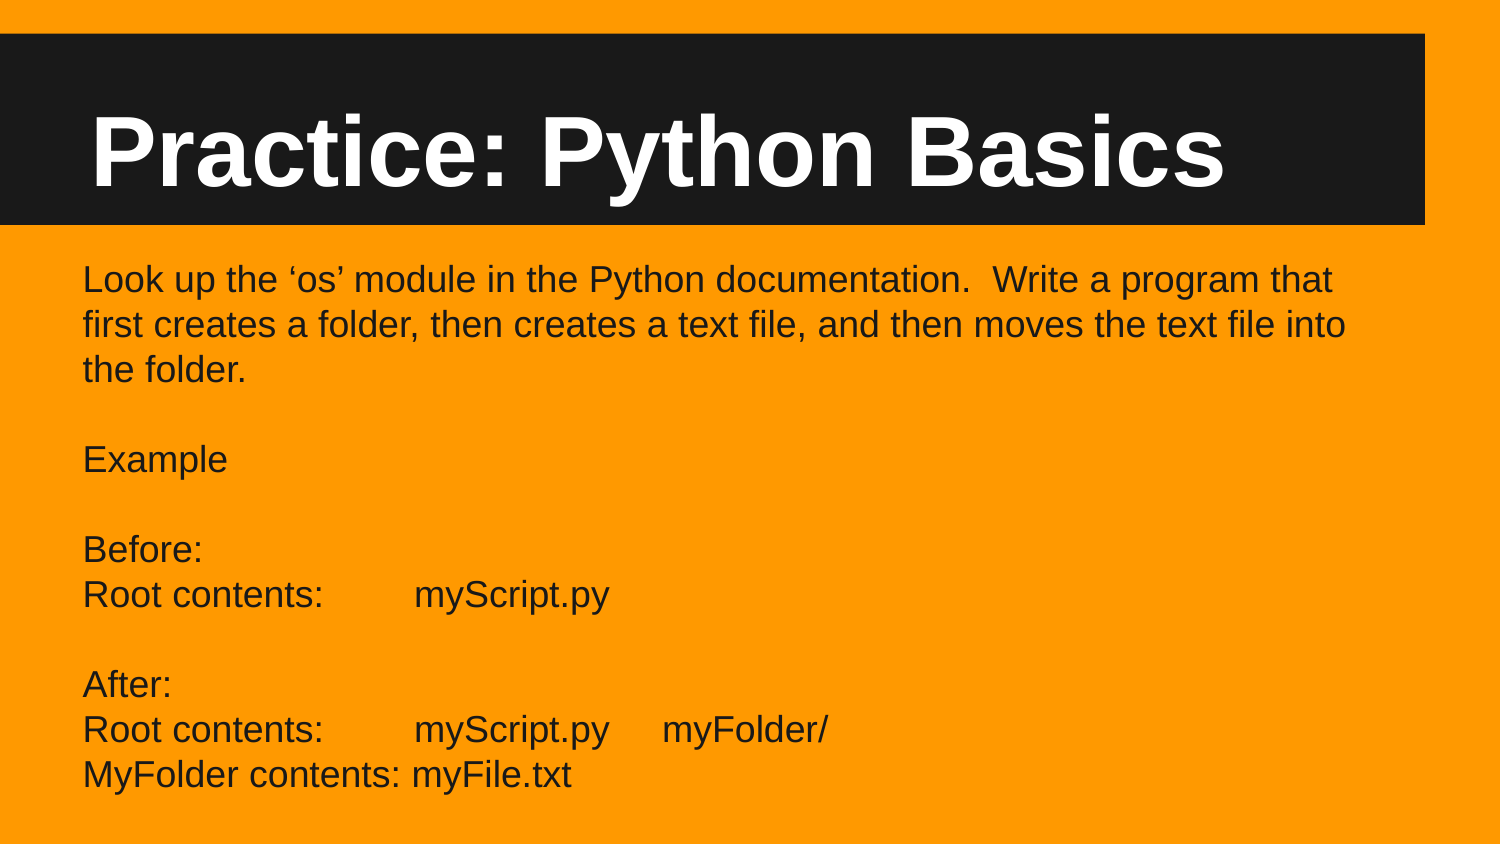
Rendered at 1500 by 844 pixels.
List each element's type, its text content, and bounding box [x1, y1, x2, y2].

list Look up the ‘os’ module in the Python documentation. Write a program that first creates a folder, then creates a text file, and then moves the text file into the folder. Example Before: Root contents: myScript.py After: Root contents: myScript.py myFolder/ MyFolder contents: myFile.txt [67, 239, 1418, 838]
title Practice: Python Basics [75, 33, 1425, 221]
